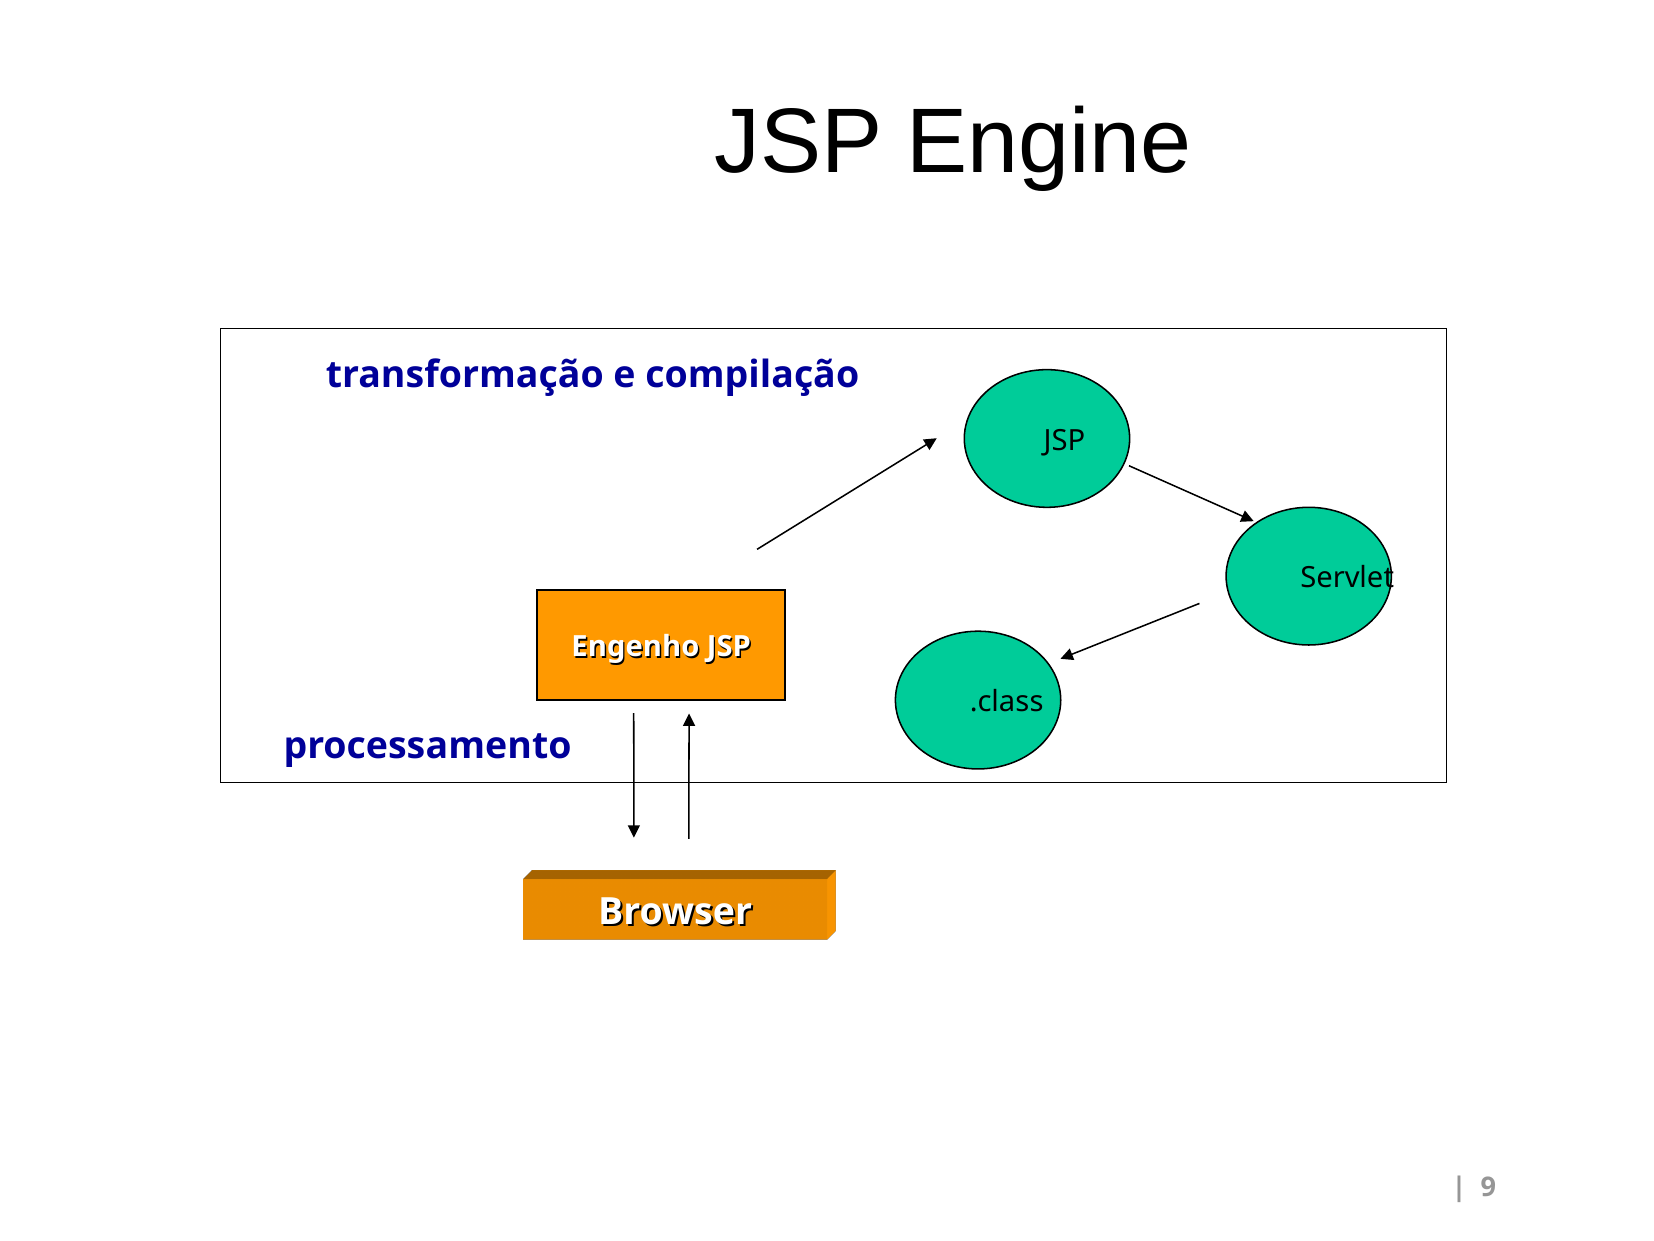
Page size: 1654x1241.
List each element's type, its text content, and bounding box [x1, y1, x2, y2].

text_box transformação e compilação [310, 342, 875, 403]
text_box .class [895, 631, 1061, 769]
text_box | <número> [711, 1162, 1511, 1217]
text_box JSP [964, 369, 1130, 508]
text_box Servlet [1226, 507, 1392, 646]
text_box processamento [268, 713, 587, 775]
title JSP Engine [234, 0, 1640, 198]
text_box Engenho JSP [537, 589, 786, 701]
